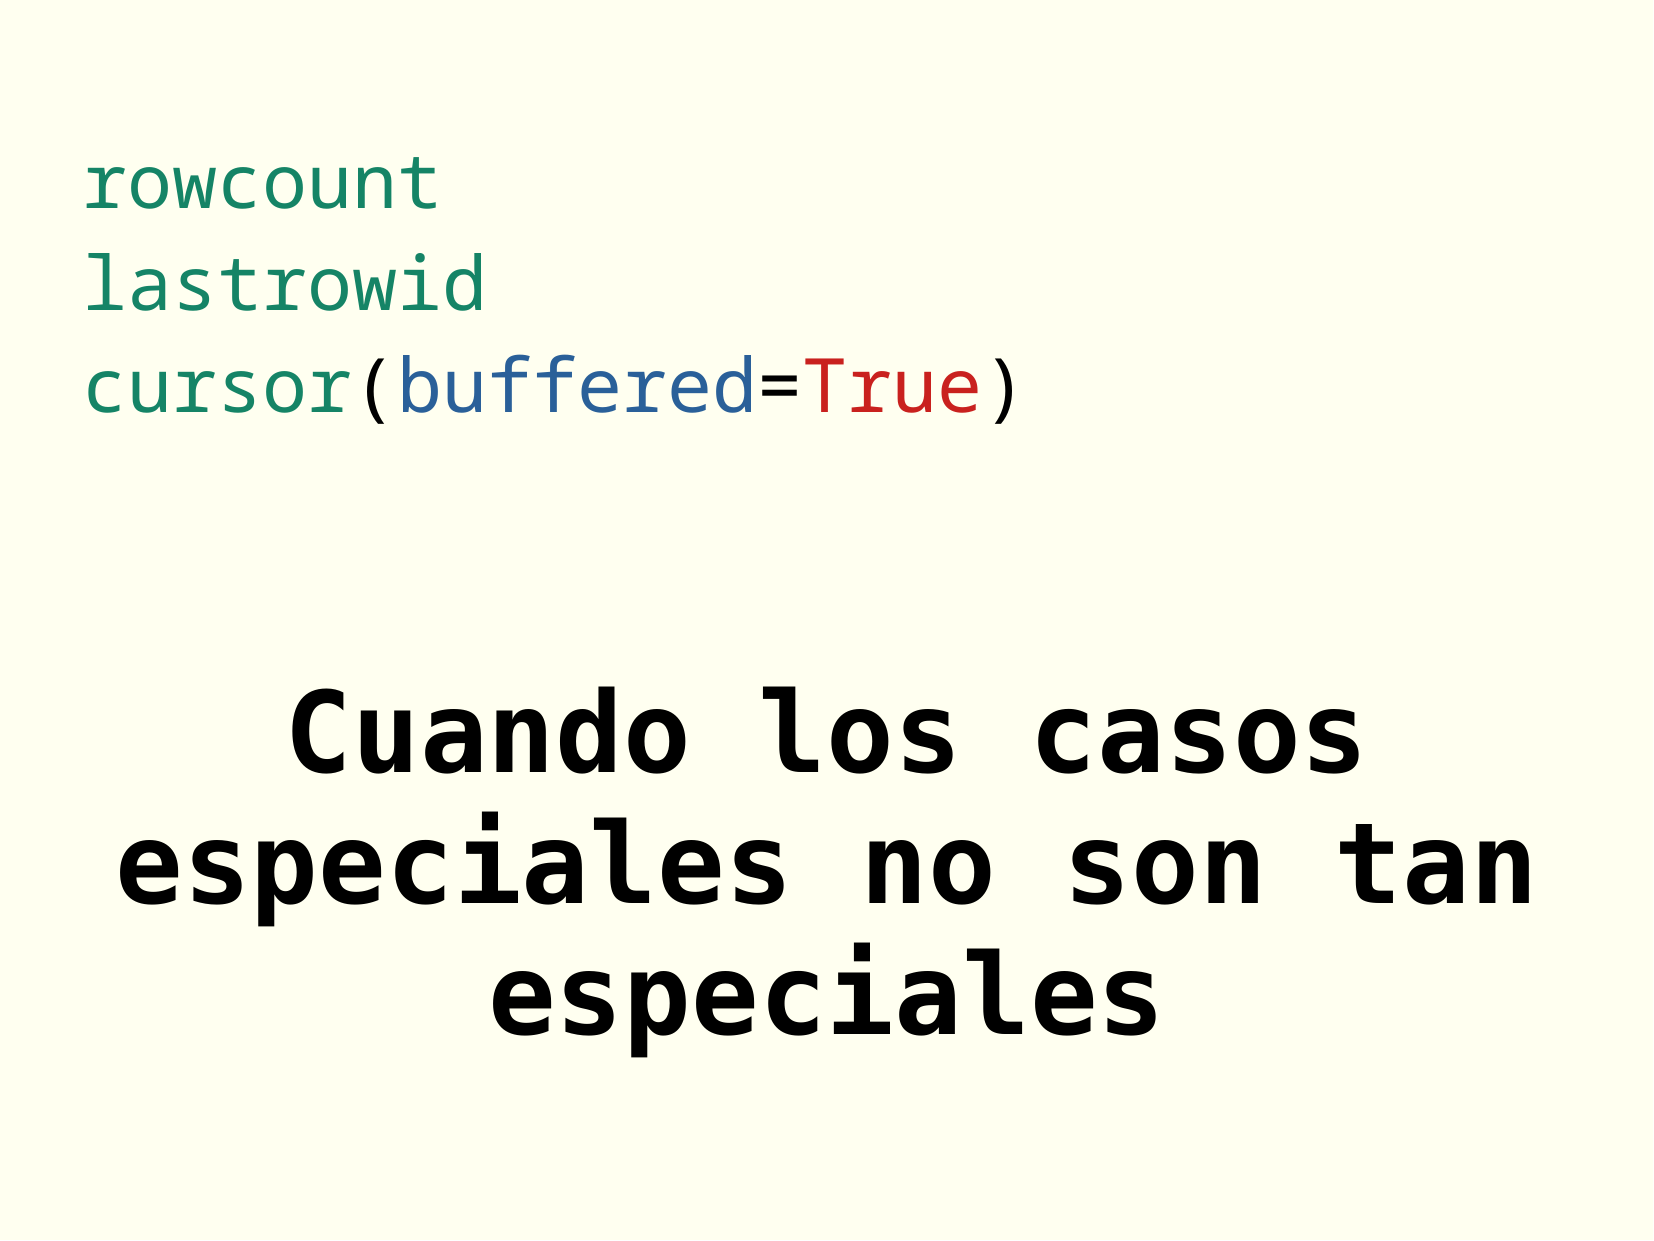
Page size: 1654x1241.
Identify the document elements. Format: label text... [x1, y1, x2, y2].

subtitle rowcount lastrowid cursor(buffered=True) Cuando los casos especiales no son tan especiales [82, 114, 1571, 1075]
